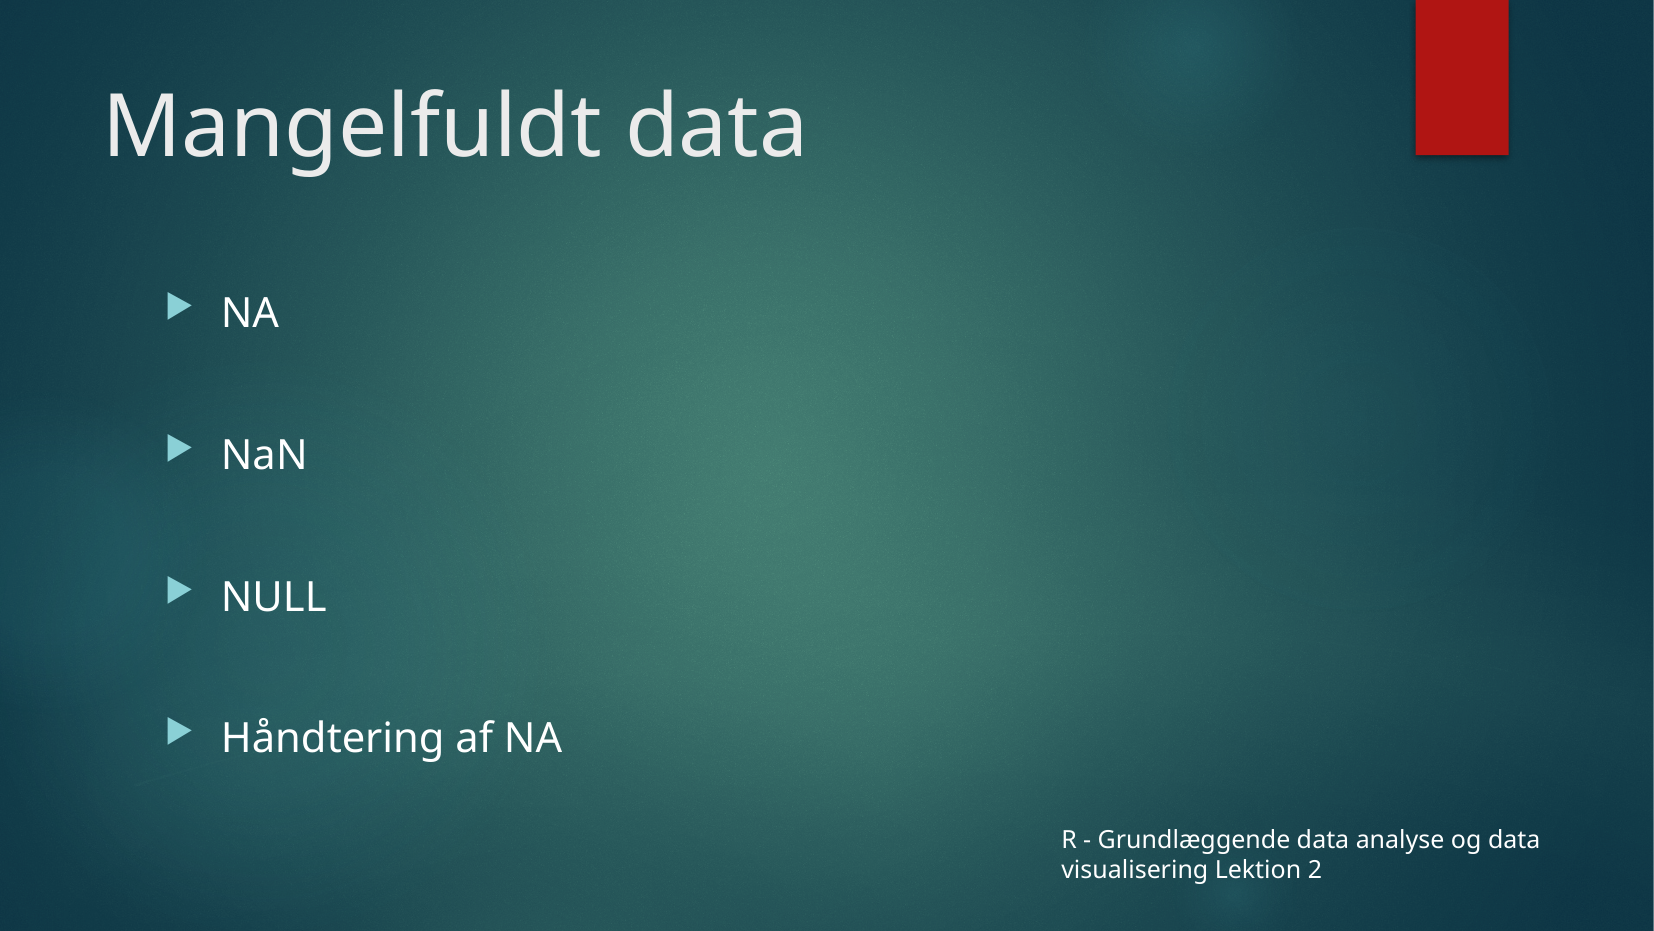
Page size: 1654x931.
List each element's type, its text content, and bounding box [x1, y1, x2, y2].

list NA NaN NULL Håndtering af NA [149, 278, 1363, 848]
text_box R - Grundlæggende data analyse og data visualisering Lektion 2 [1046, 816, 1632, 891]
title Mangelfuldt data [87, 61, 1364, 252]
picture [0, 0, 1654, 931]
